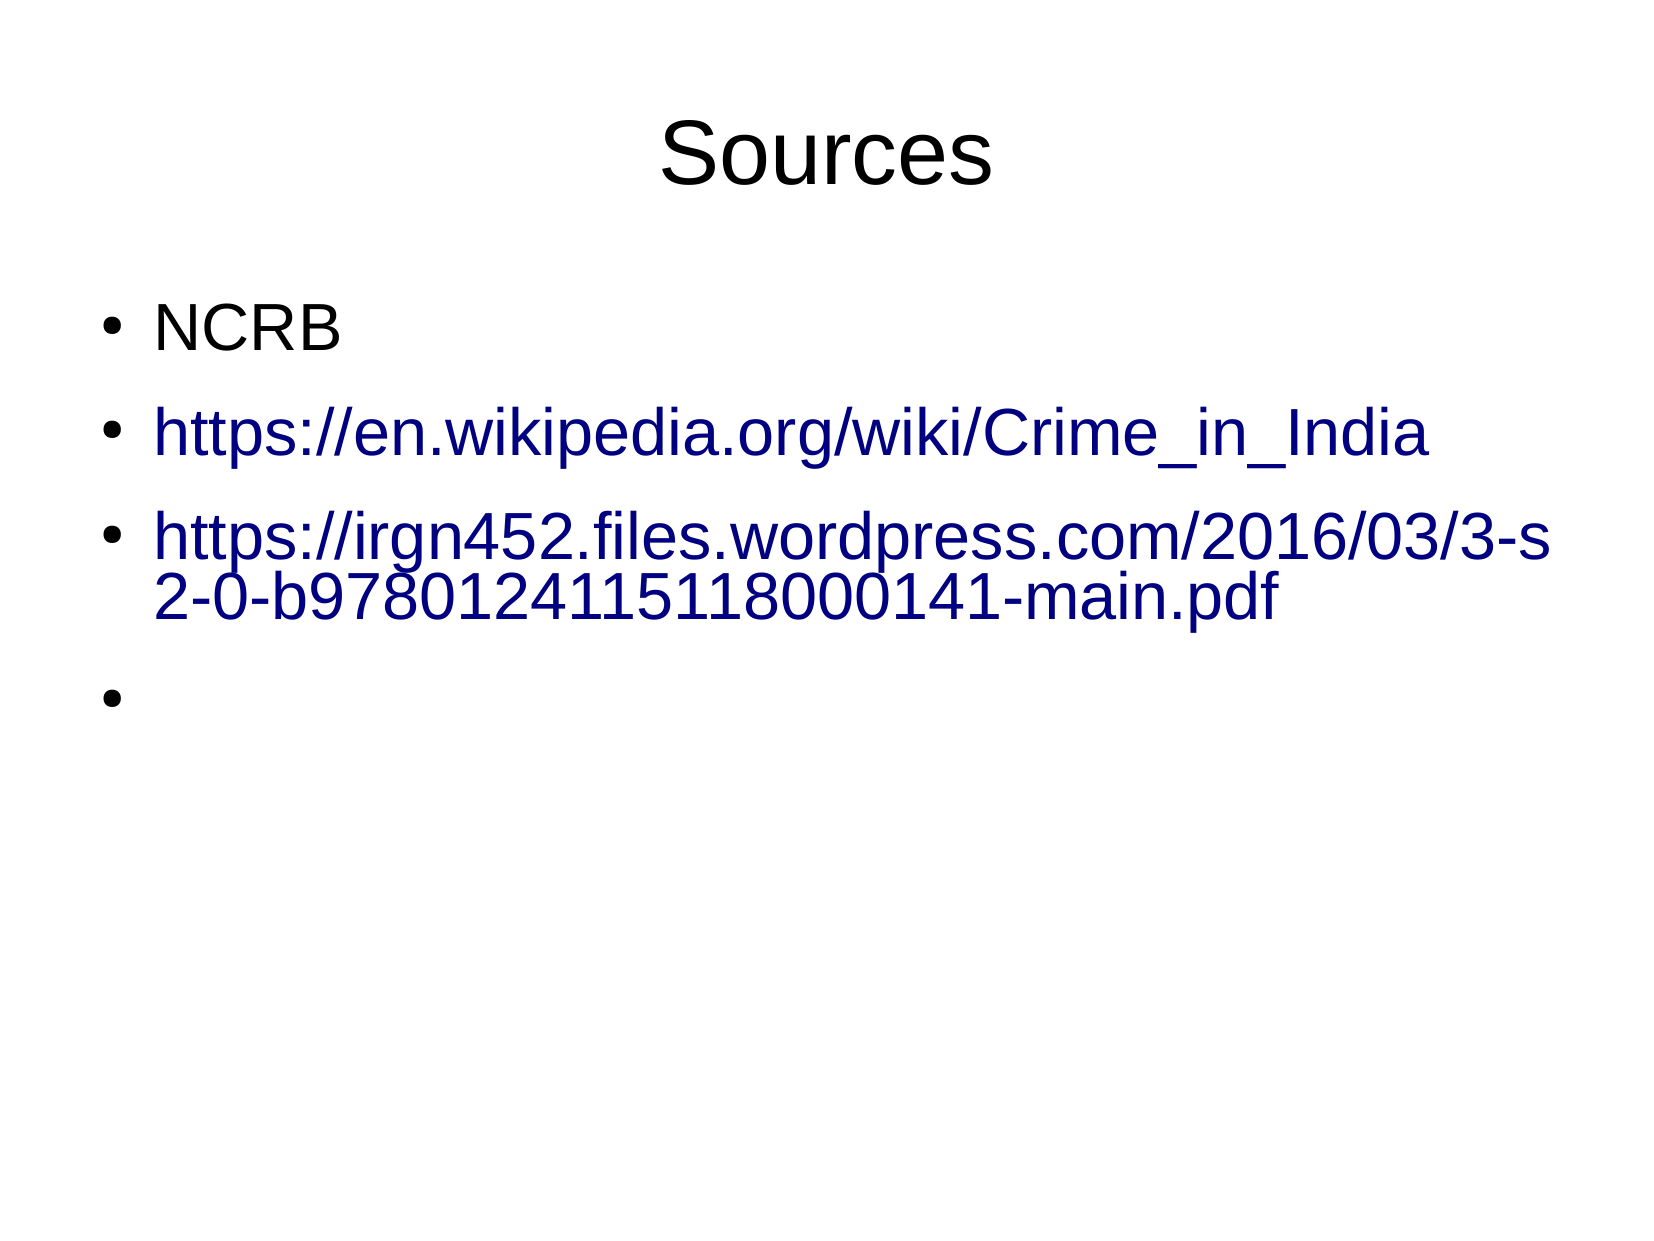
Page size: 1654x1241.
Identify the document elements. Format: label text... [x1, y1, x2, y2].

list NCRB https://en.wikipedia.org/wiki/Crime_in_India https://irgn452.files.wordpress.com/2016/03/3-s2-0-b9780124115118000141-main.pdf [82, 290, 1571, 1010]
title Sources [82, 49, 1571, 257]
